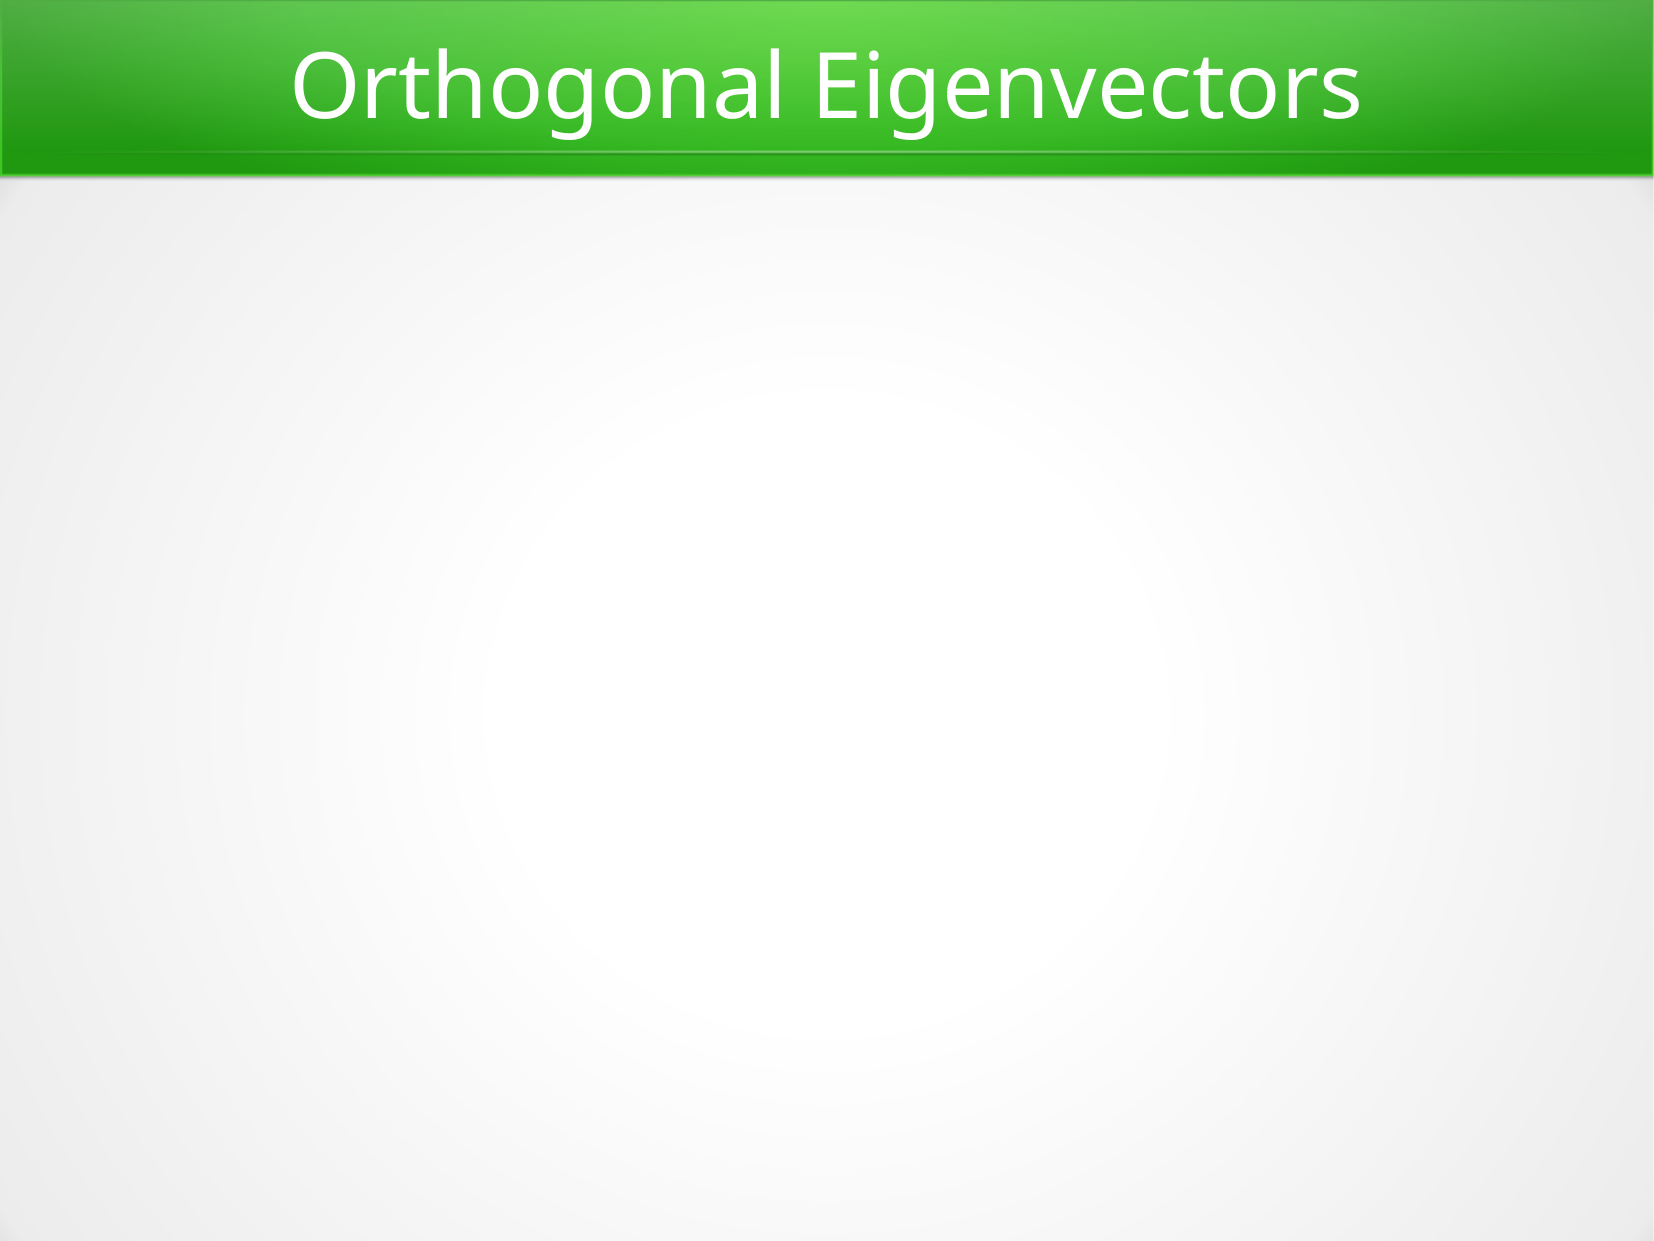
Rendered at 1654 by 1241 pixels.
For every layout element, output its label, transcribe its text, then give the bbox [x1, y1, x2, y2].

picture [0, 0, 1654, 1241]
title Orthogonal Eigenvectors [82, 11, 1571, 154]
